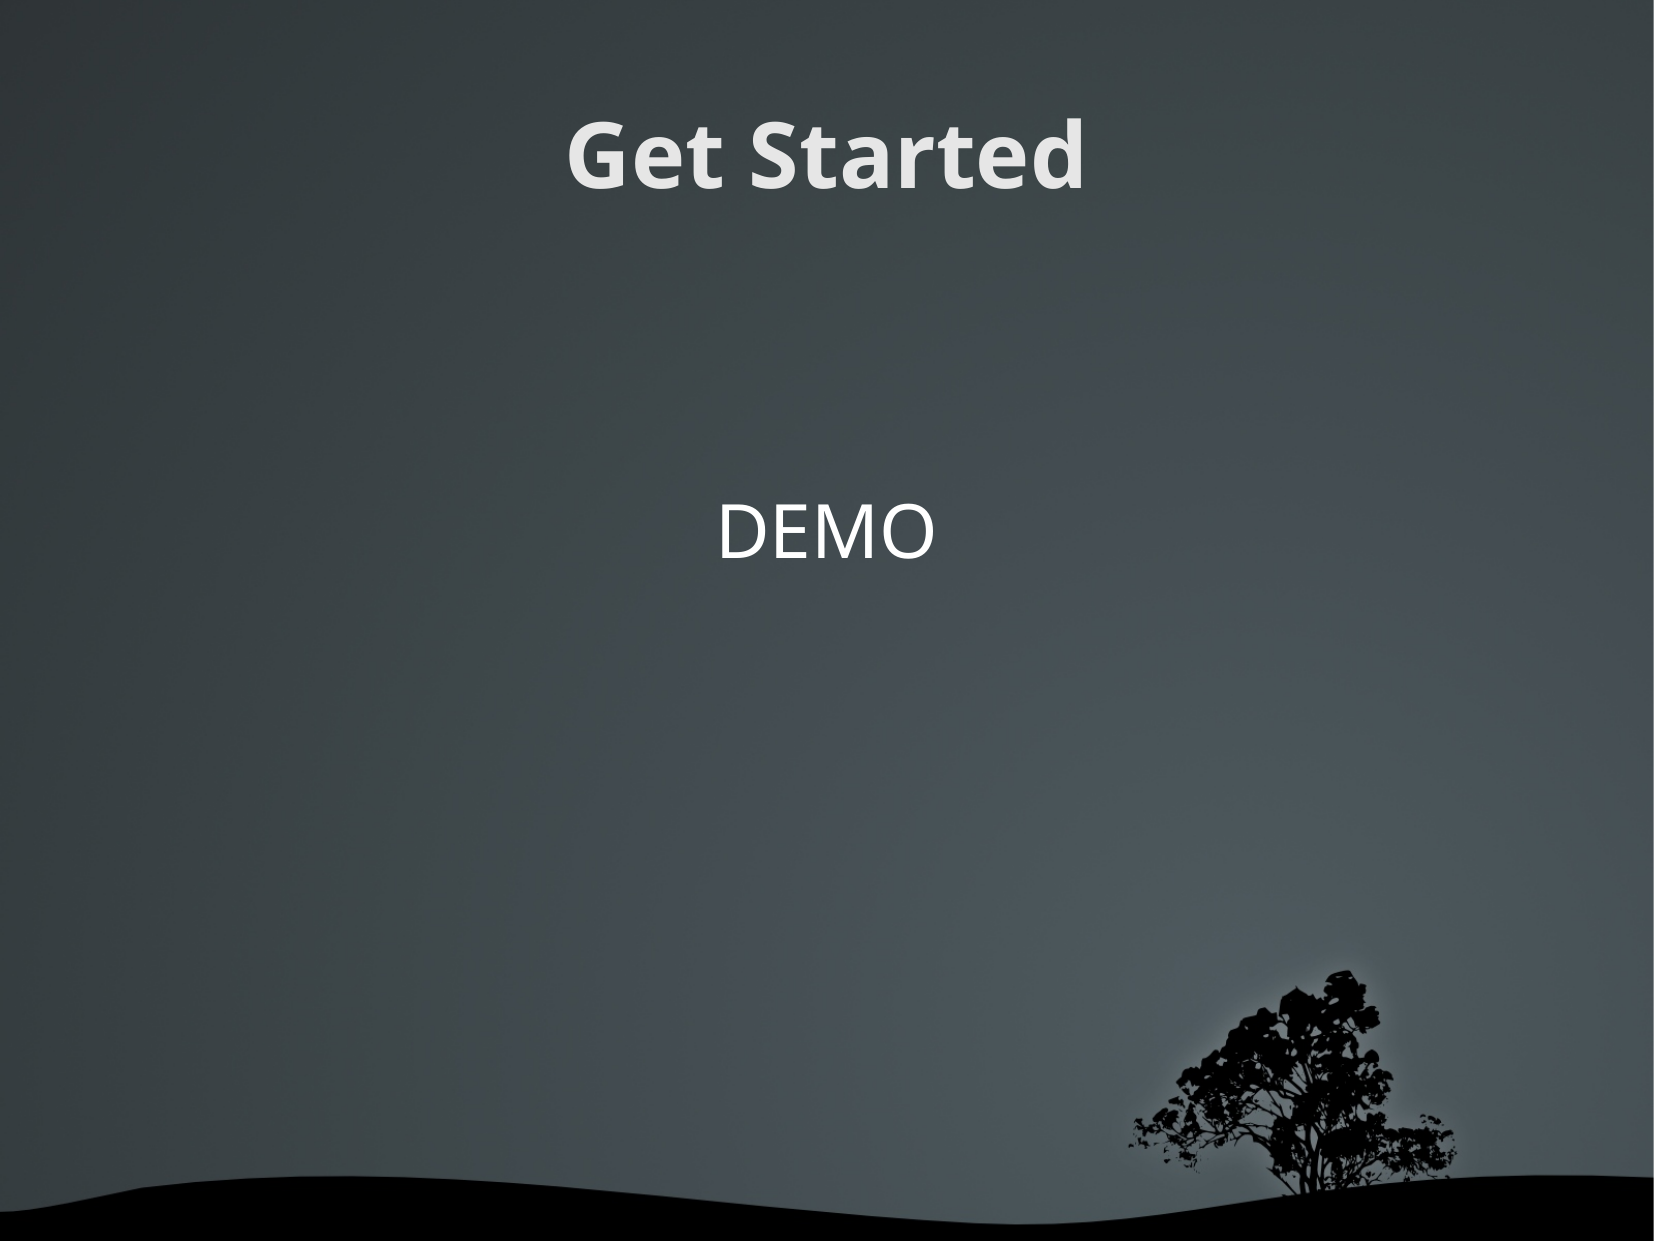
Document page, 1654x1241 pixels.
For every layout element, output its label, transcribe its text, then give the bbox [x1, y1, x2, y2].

subtitle DEMO [82, 49, 1571, 1109]
picture [0, 0, 1654, 1241]
